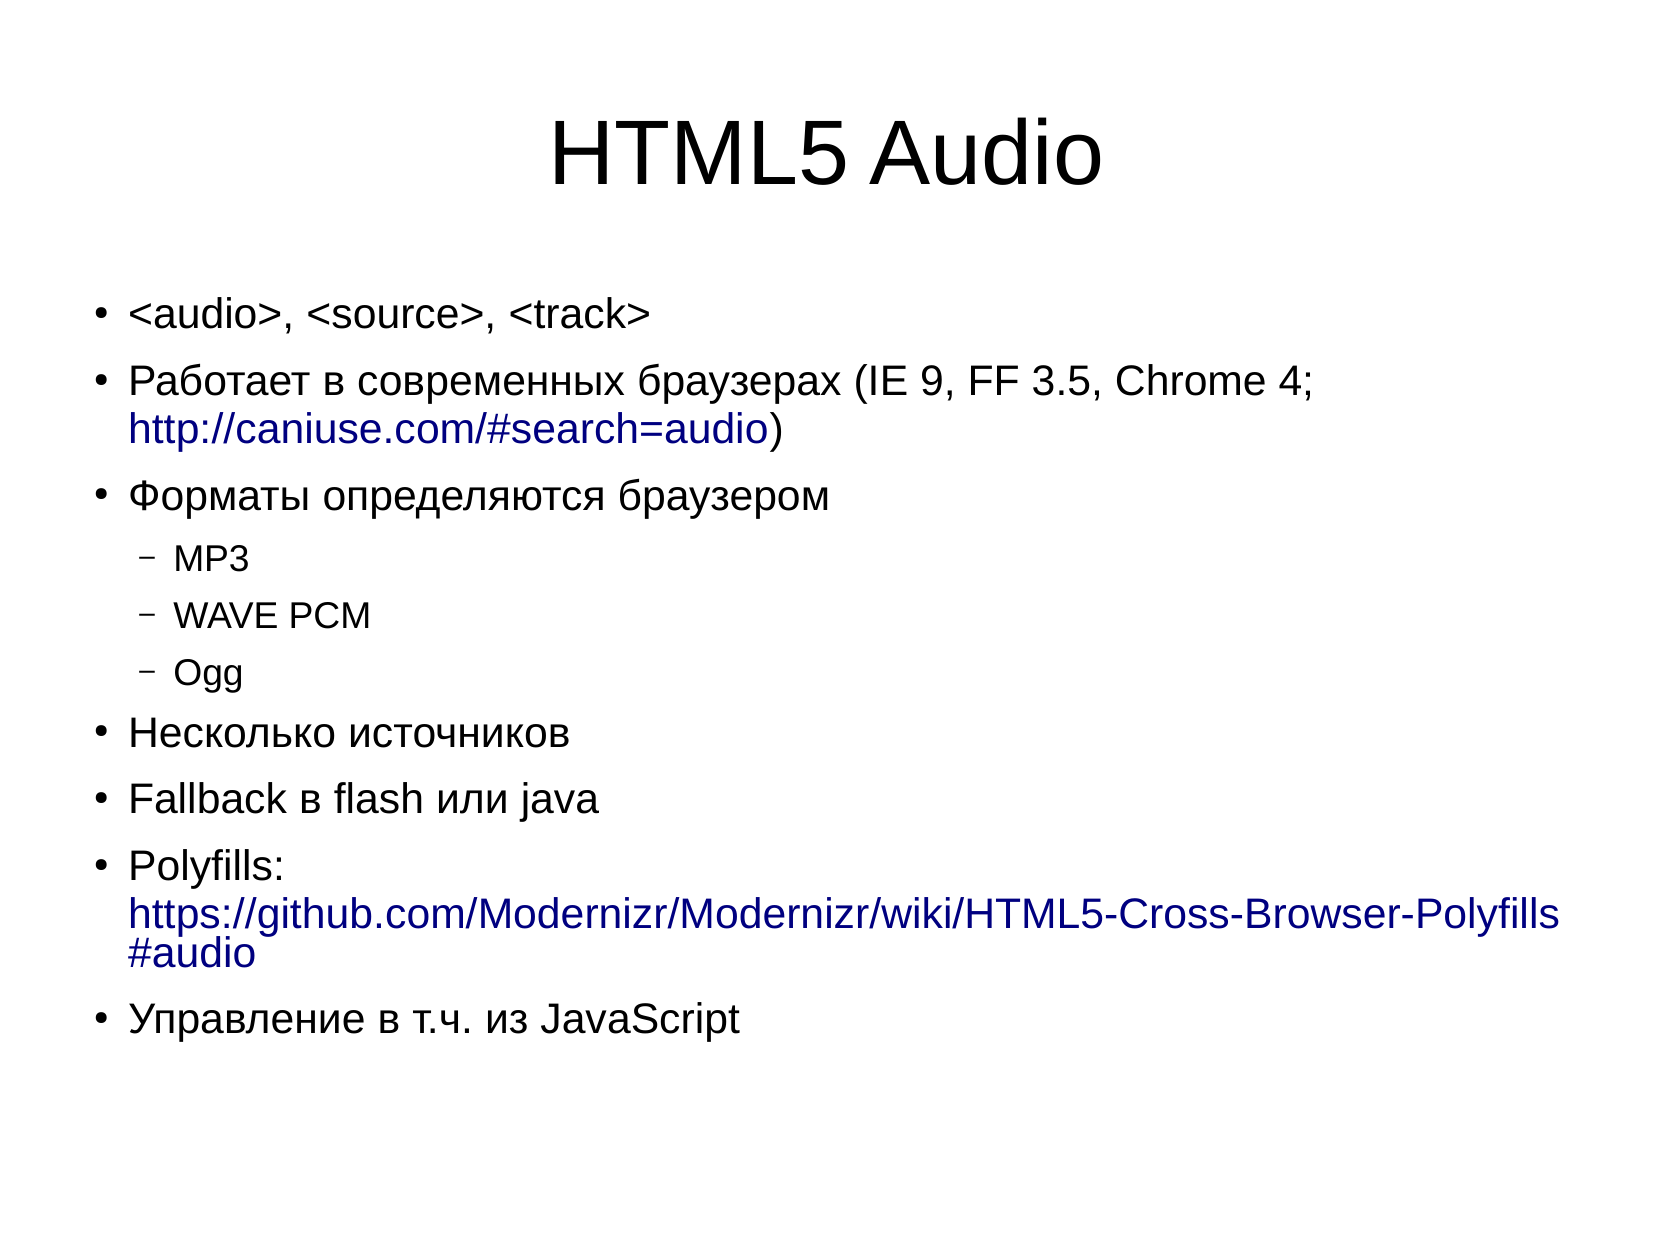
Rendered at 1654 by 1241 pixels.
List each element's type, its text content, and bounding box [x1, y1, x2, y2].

title HTML5 Audio [82, 49, 1571, 257]
list <audio>, <source>, <track> Работает в современных браузерах (IE 9, FF 3.5, Chrome 4; http://caniuse.com/#search=audio) Форматы определяются браузером MP3 WAVE PCM Ogg Несколько источников Fallback в flash или java Polyfills: https://github.com/Modernizr/Modernizr/wiki/HTML5-Cross-Browser-Polyfills#audio Управление в т.ч. из JavaScript [82, 290, 1571, 1010]
